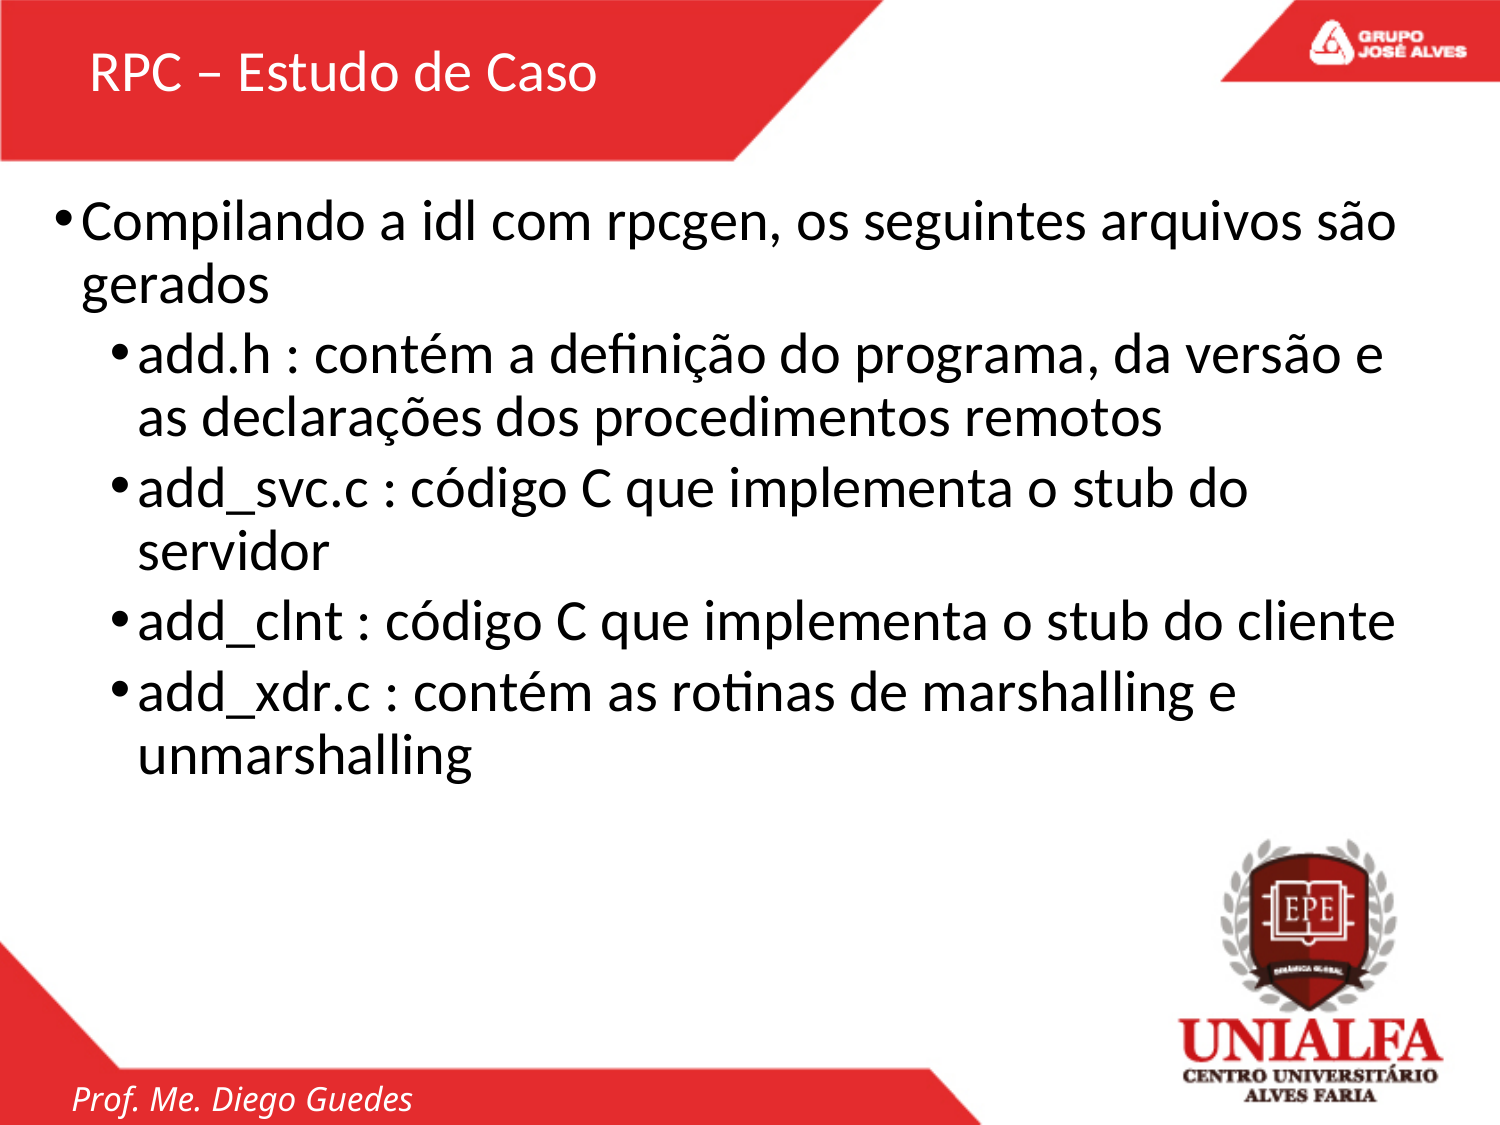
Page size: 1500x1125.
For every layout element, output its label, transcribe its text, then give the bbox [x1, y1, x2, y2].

text_box RPC – Estudo de Caso [74, 25, 730, 111]
picture [0, 0, 1500, 1125]
list Compilando a idl com rpcgen, os seguintes arquivos são gerados add.h : contém a definição do programa, da versão e as declarações dos procedimentos remotos add_svc.c : código C que implementa o stub do servidor add_clnt : código C que implementa o stub do cliente add_xdr.c : contém as rotinas de marshalling e unmarshalling [38, 182, 1425, 933]
text_box Prof. Me. Diego Guedes [56, 1070, 711, 1125]
